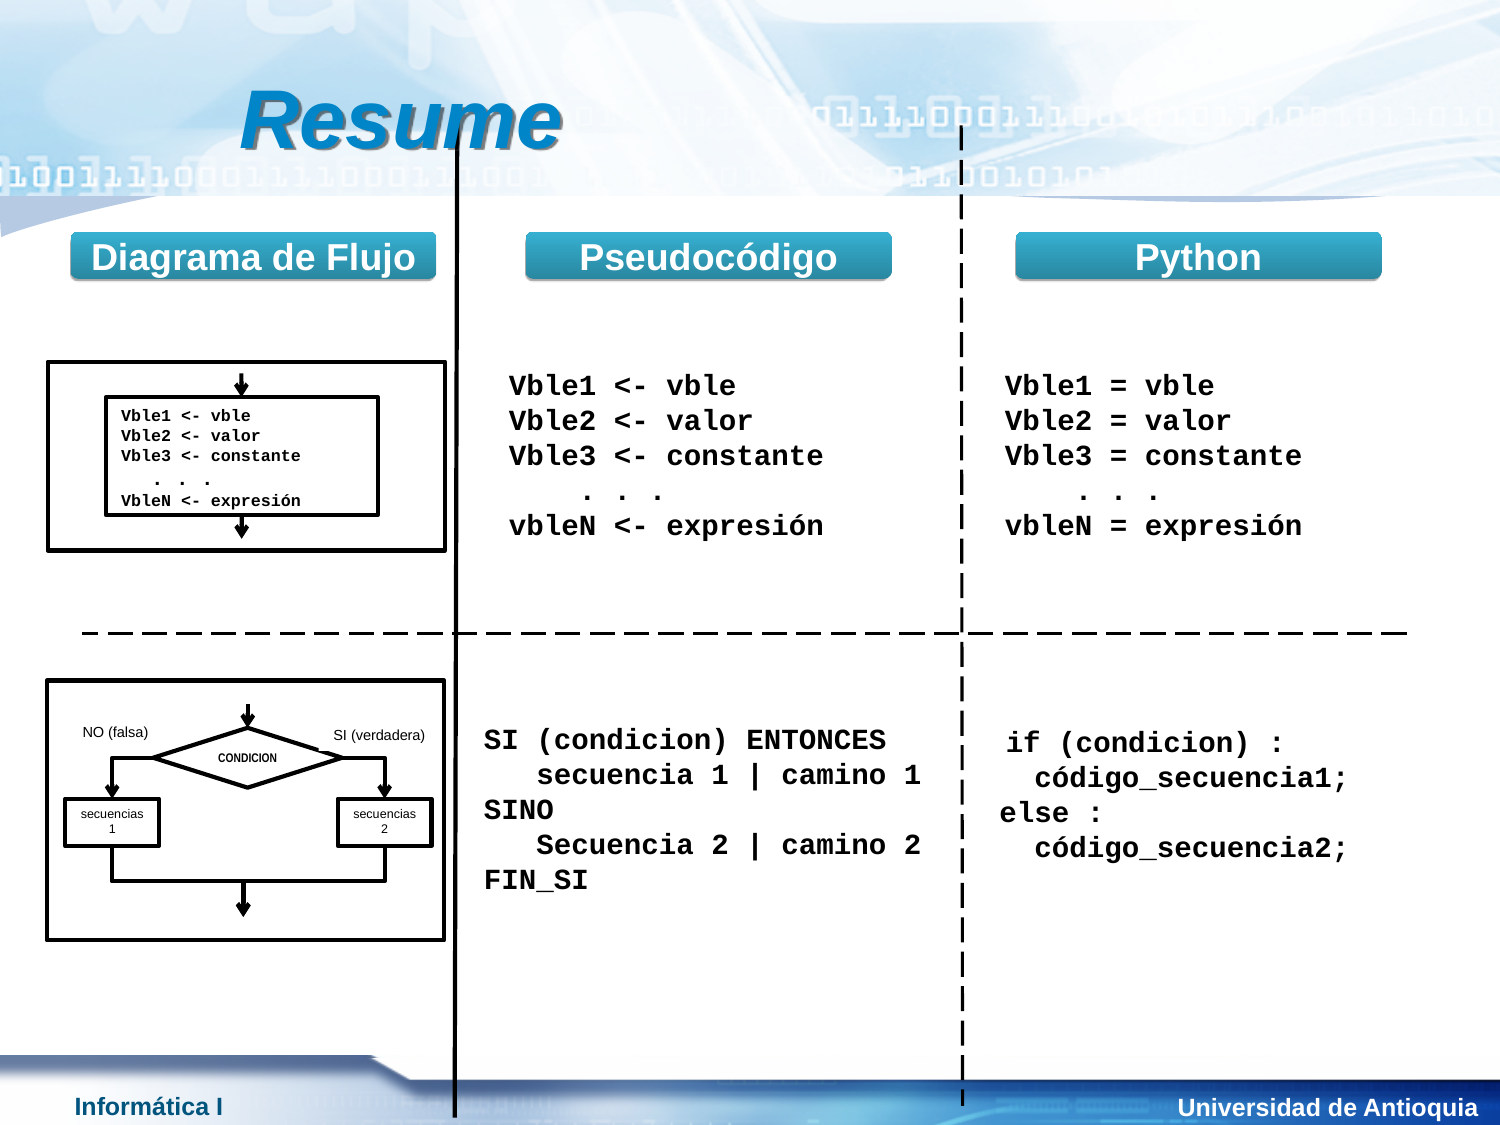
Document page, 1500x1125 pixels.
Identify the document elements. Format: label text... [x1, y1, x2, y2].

text_box Python [1015, 231, 1382, 279]
text_box NO (falsa) [67, 715, 163, 749]
text_box [47, 361, 445, 551]
title Resume [224, 57, 1438, 150]
text_box Pseudocódigo [525, 231, 892, 279]
text_box SI (verdadera) [318, 718, 441, 751]
text_box Vble1 <- vble Vble2 <- valor Vble3 <- constante . . . VbleN <- expresión [105, 397, 378, 516]
text_box [46, 680, 445, 941]
text_box if (condicion) : código_secuencia1; else : código_secuencia2; [984, 715, 1459, 871]
text_box Diagrama de Flujo [70, 231, 437, 279]
text_box secuencias 2 [337, 798, 432, 846]
text_box SI (condicion) ENTONCES secuencia 1 | camino 1 SINO Secuencia 2 | camino 2 FIN_SI [469, 713, 973, 903]
text_box CONDICION [153, 727, 343, 788]
text_box secuencias 1 [65, 798, 159, 846]
picture [0, 1055, 1500, 1125]
text_box Vble1 <- vble Vble2 <- valor Vble3 <- constante . . . vbleN <- expresión [493, 358, 933, 549]
text_box Vble1 = vble Vble2 = valor Vble3 = constante . . . vbleN = expresión [990, 358, 1429, 549]
picture [0, 0, 1500, 196]
